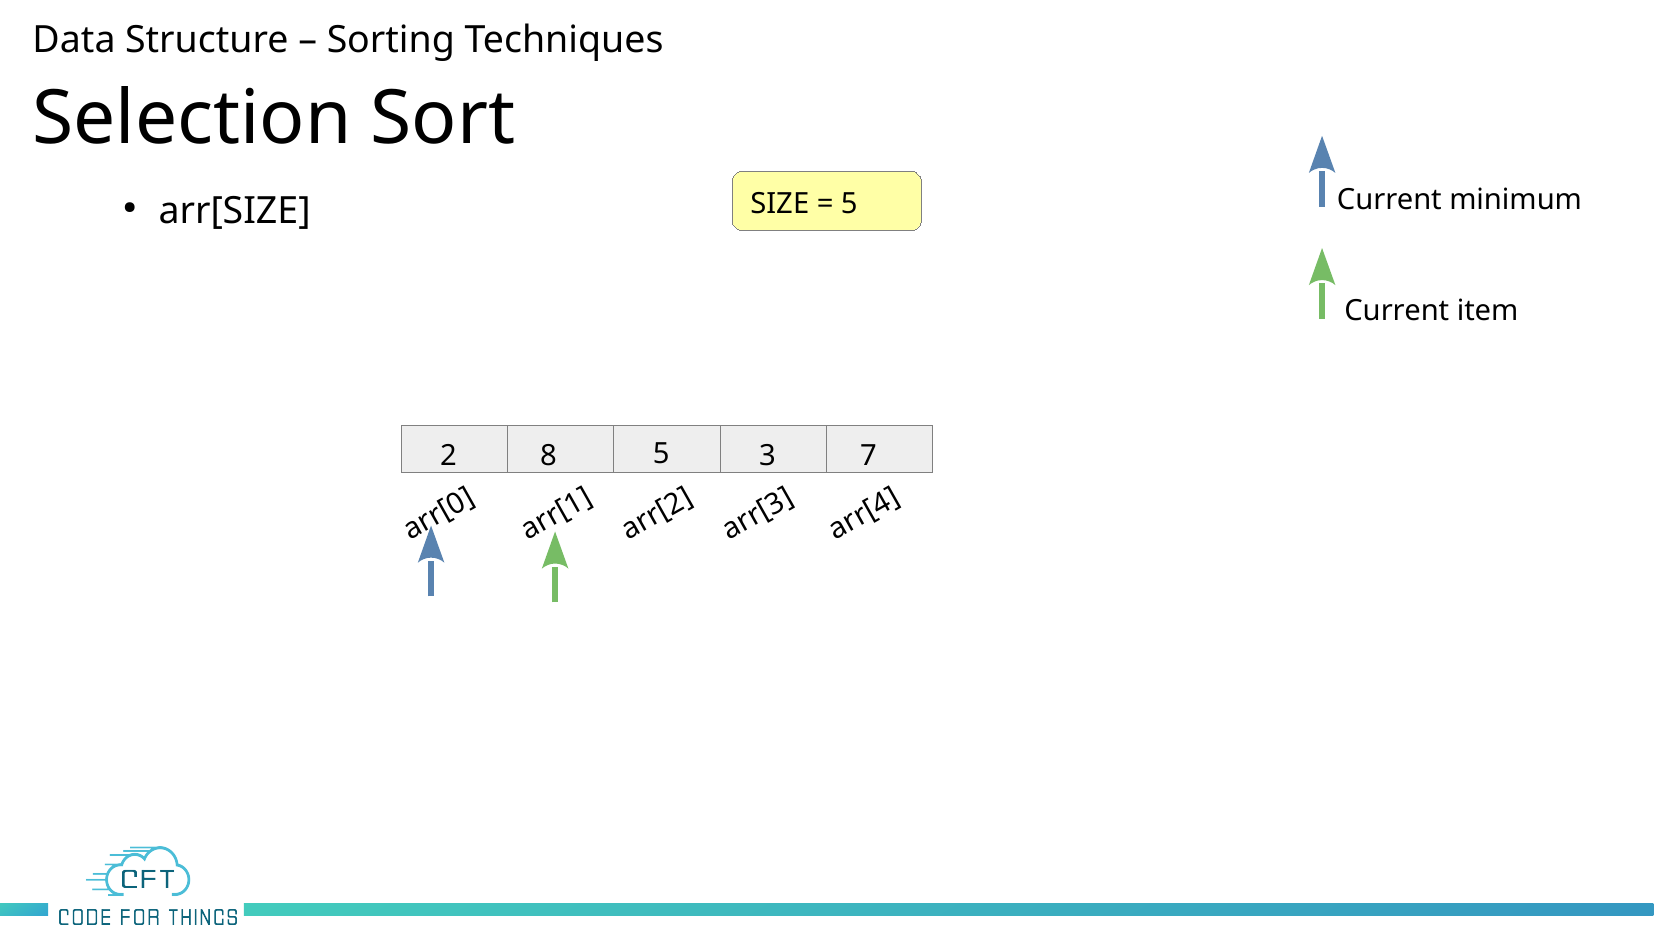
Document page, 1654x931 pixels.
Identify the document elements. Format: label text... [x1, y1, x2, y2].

text_box [732, 171, 922, 231]
picture [59, 846, 237, 925]
text_box arr[2] [596, 475, 733, 566]
text_box 5 [638, 425, 724, 475]
text_box [724, 425, 933, 473]
text_box arr[SIZE] [108, 176, 353, 243]
text_box 7 [845, 427, 912, 477]
text_box arr[4] [806, 450, 957, 587]
text_box arr[3] [696, 450, 839, 566]
text_box Current item [1329, 281, 1545, 331]
text_box Current minimum [1322, 171, 1611, 221]
text_box 2 [425, 427, 492, 477]
text_box SIZE = 5 [735, 175, 916, 225]
text_box arr[0] [377, 454, 519, 566]
text_box arr[1] [495, 450, 632, 587]
text_box 8 [525, 427, 593, 477]
text_box [401, 425, 638, 473]
title Data Structure – Sorting Techniques Selection Sort [32, 12, 1184, 166]
text_box 3 [744, 427, 793, 477]
